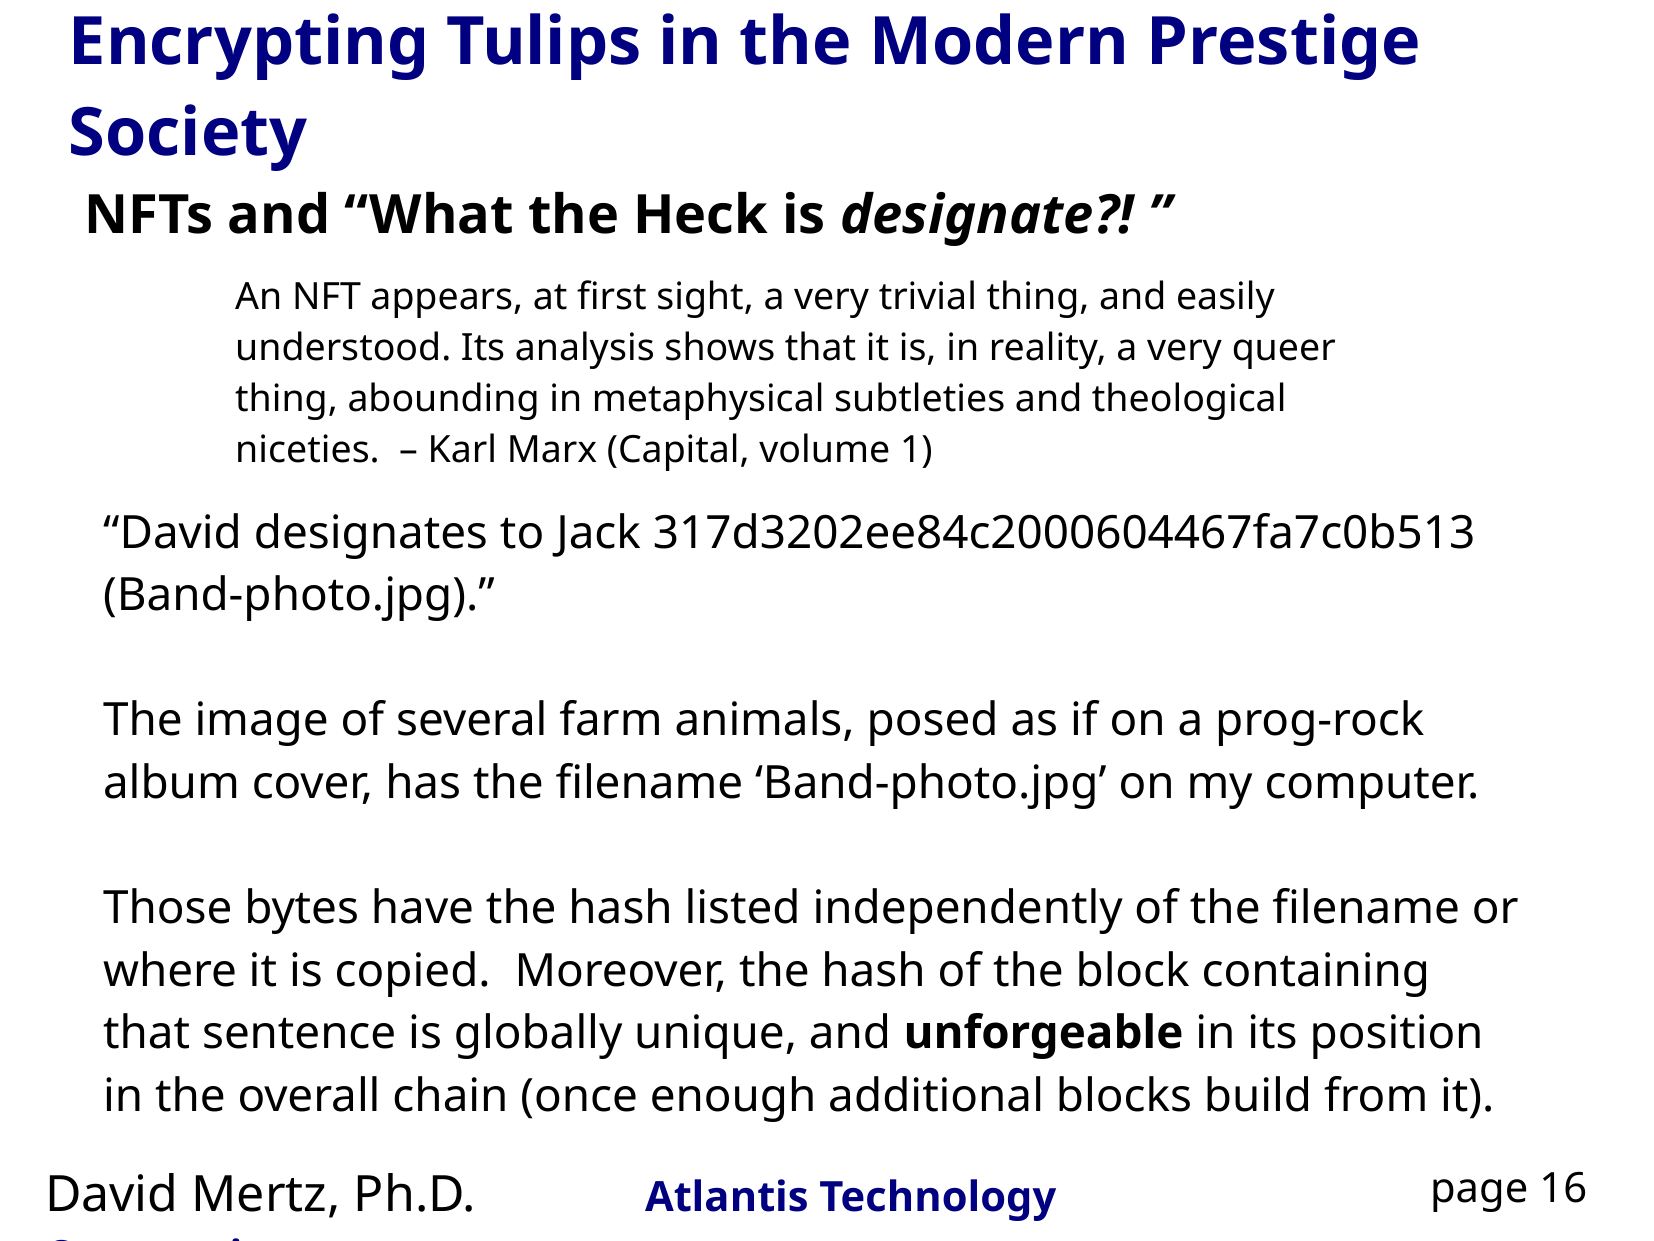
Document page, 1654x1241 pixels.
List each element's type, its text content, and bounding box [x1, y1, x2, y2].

text_box “David designates to Jack 317d3202ee84c2000604467fa7c0b513 (Band-photo.jpg).” The image of several farm animals, posed as if on a prog-rock album cover, has the filename ‘Band-photo.jpg’ on my computer. Those bytes have the hash listed independently of the filename or where it is copied. Moreover, the hash of the block containing that sentence is globally unique, and unforgeable in its position in the overall chain (once enough additional blocks build from it). [88, 491, 1544, 1068]
list NFTs and “What the Heck is designate?! ” [84, 175, 1231, 252]
text_box An NFT appears, at first sight, a very trivial thing, and easily understood. Its analysis shows that it is, in reality, a very queer thing, abounding in metaphysical subtleties and theological niceties. – Karl Marx (Capital, volume 1) [220, 262, 1358, 481]
